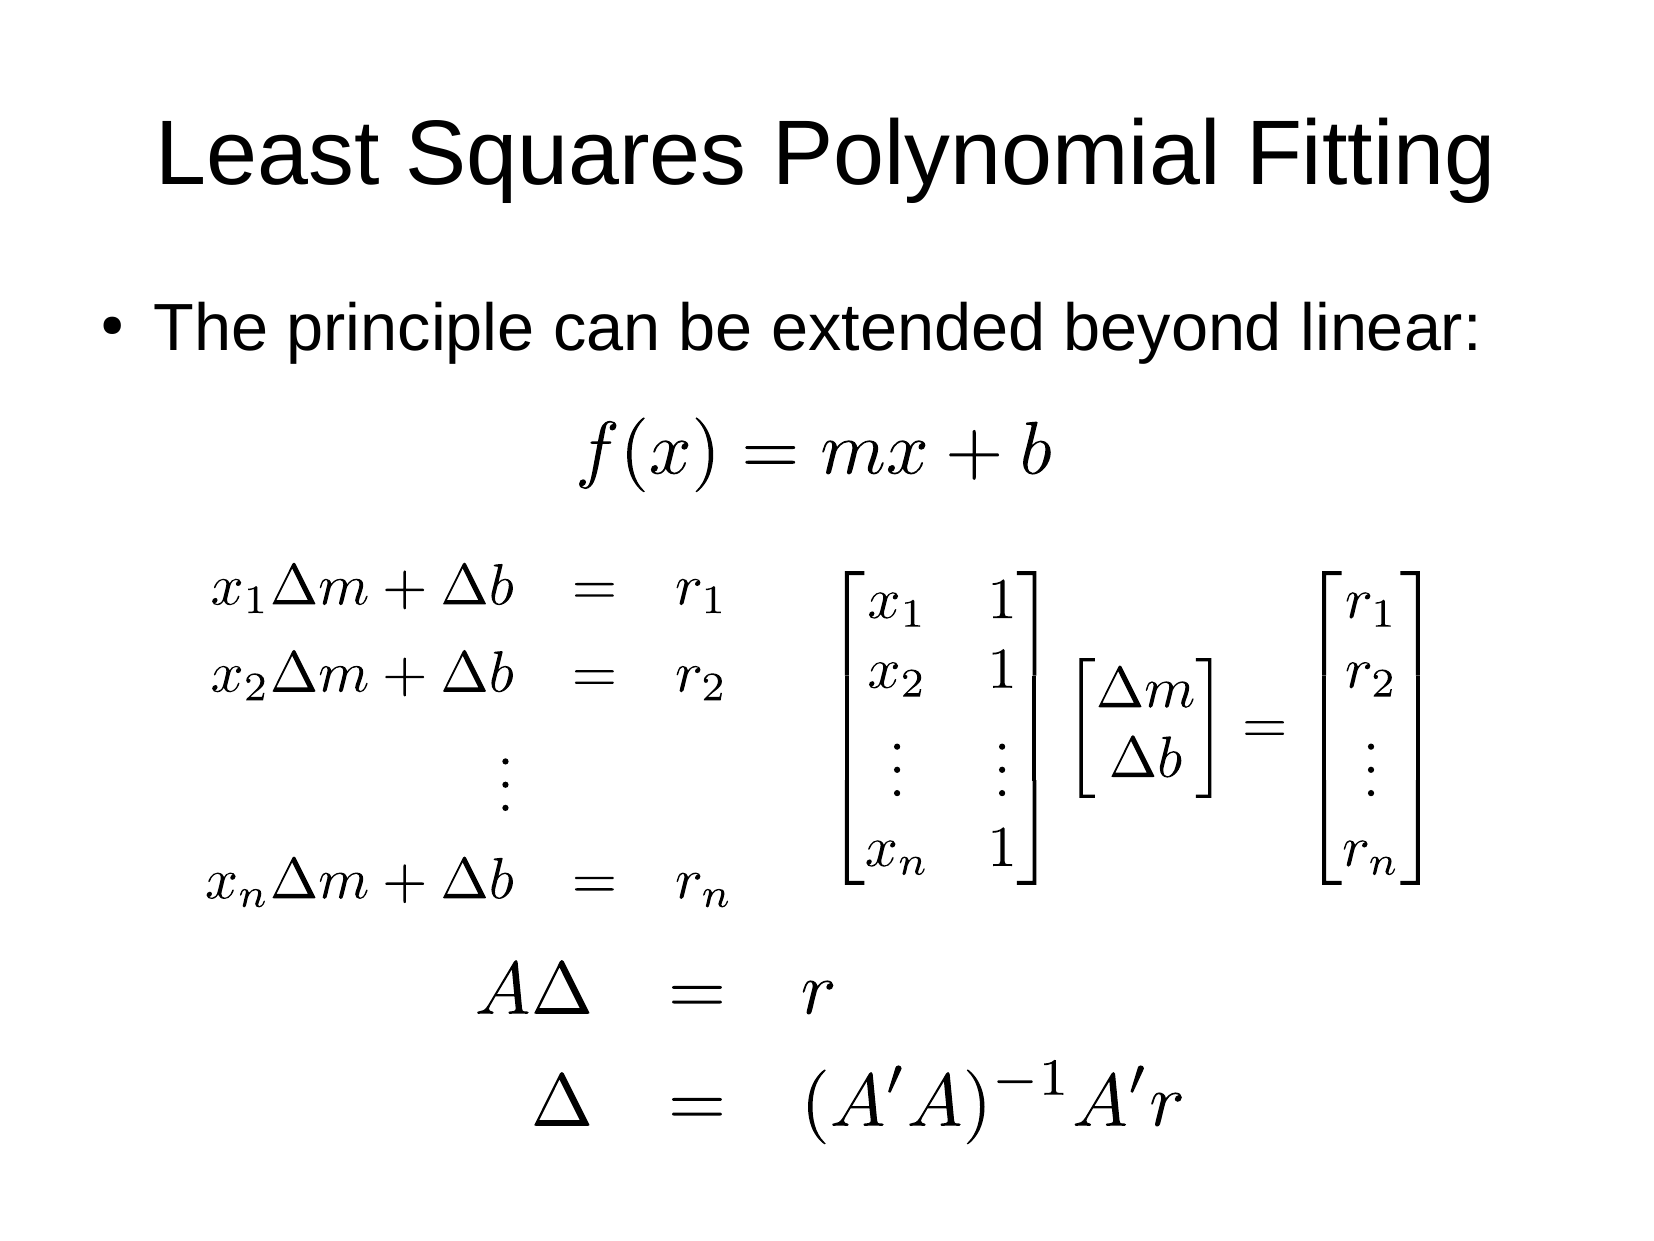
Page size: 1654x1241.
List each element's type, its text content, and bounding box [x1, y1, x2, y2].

text_box [575, 417, 1053, 493]
list The principle can be extended beyond linear: [82, 290, 1571, 1010]
text_box [825, 571, 1439, 886]
text_box [474, 960, 1186, 1145]
title Least Squares Polynomial Fitting [82, 49, 1571, 257]
text_box [204, 562, 731, 908]
